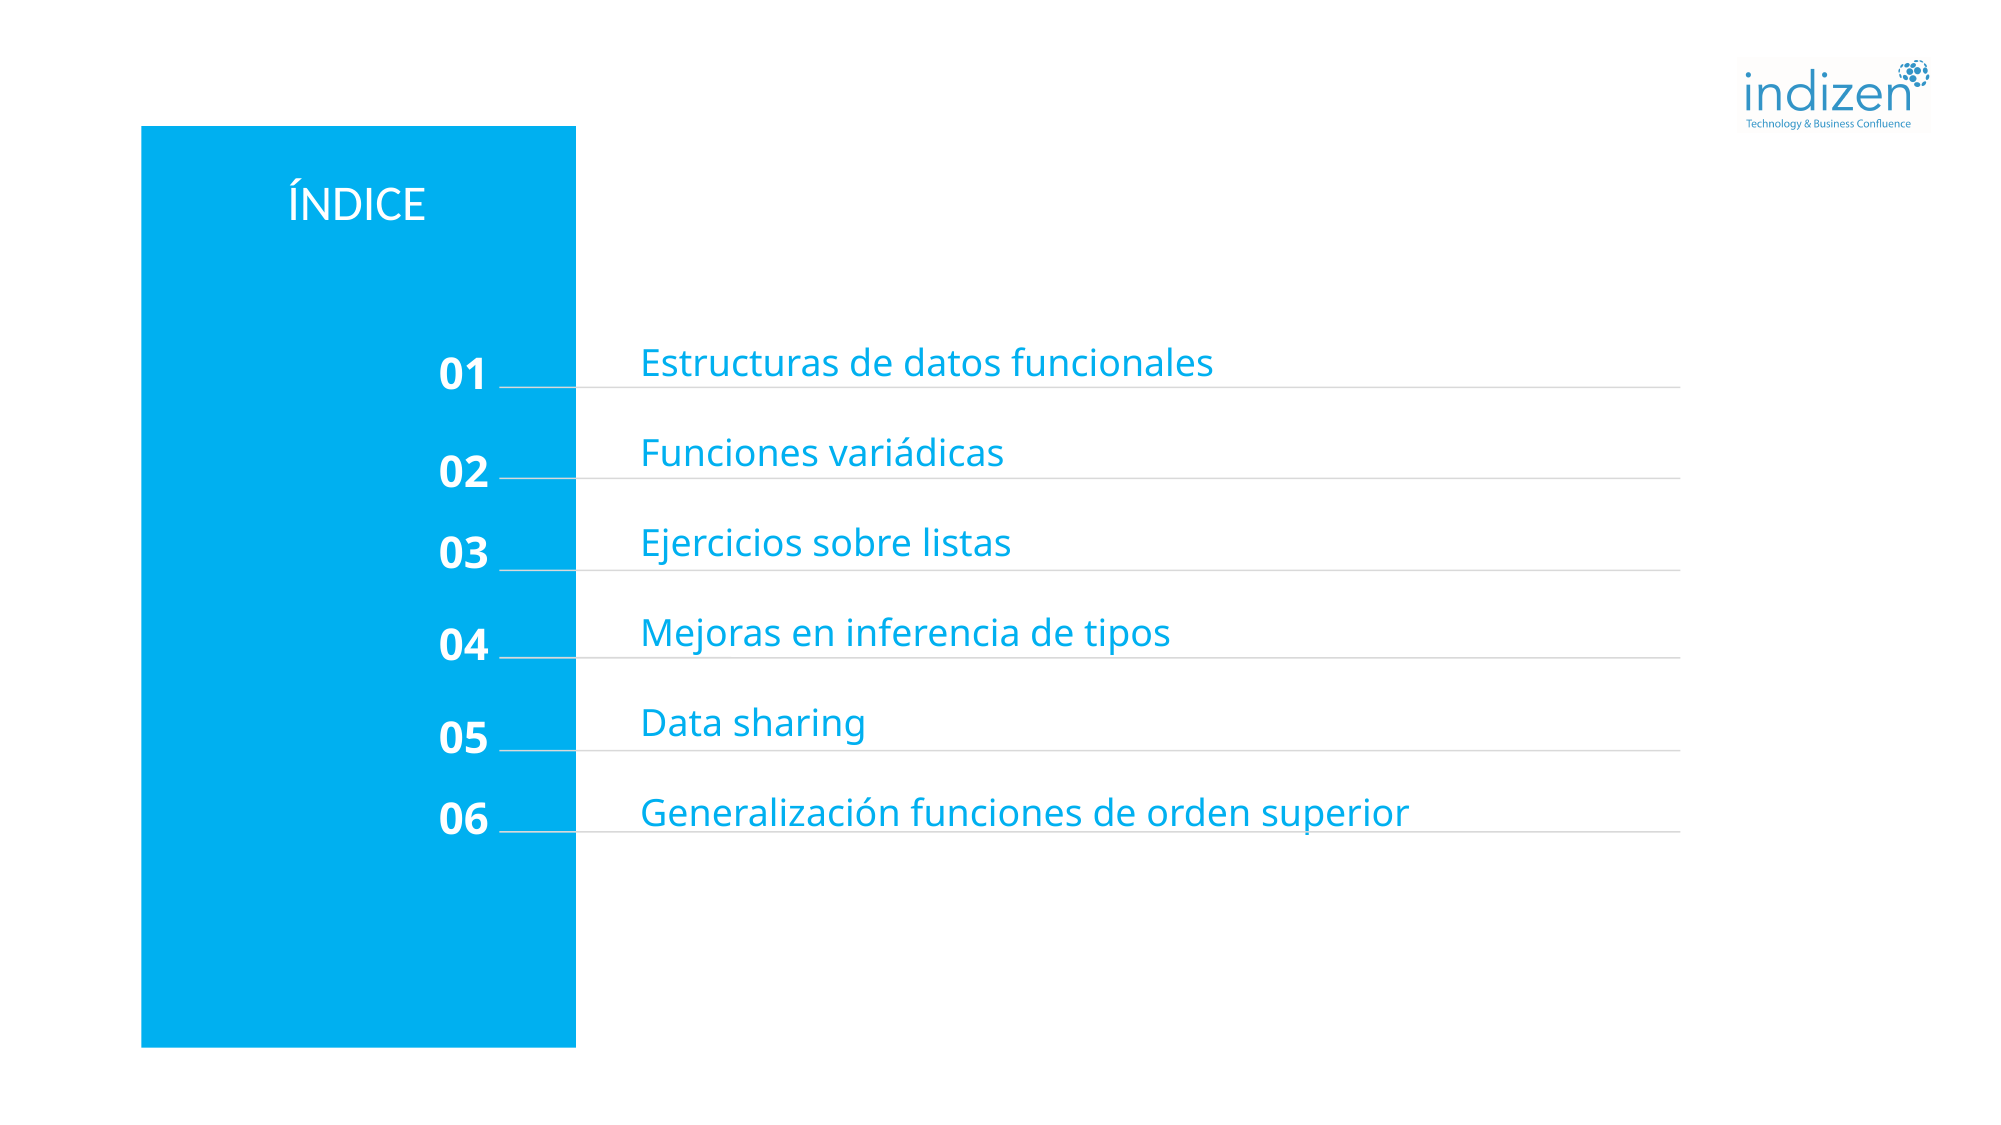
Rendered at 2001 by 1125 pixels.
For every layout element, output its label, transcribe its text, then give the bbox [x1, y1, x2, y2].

text_box 04 [418, 606, 522, 679]
text_box 01 [418, 335, 522, 408]
text_box Estructuras de datos funcionales Funciones variádicas Ejercicios sobre listas Mejoras en inferencia de tipos Data sharing Generalización funciones de orden superior [620, 329, 1800, 1014]
text_box 02 [418, 433, 522, 507]
text_box 05 [418, 699, 522, 772]
text_box 03 [418, 515, 522, 588]
picture [1737, 57, 1931, 133]
text_box [141, 126, 576, 1048]
text_box 06 [418, 780, 522, 853]
text_box ÍNDICE [272, 163, 445, 238]
